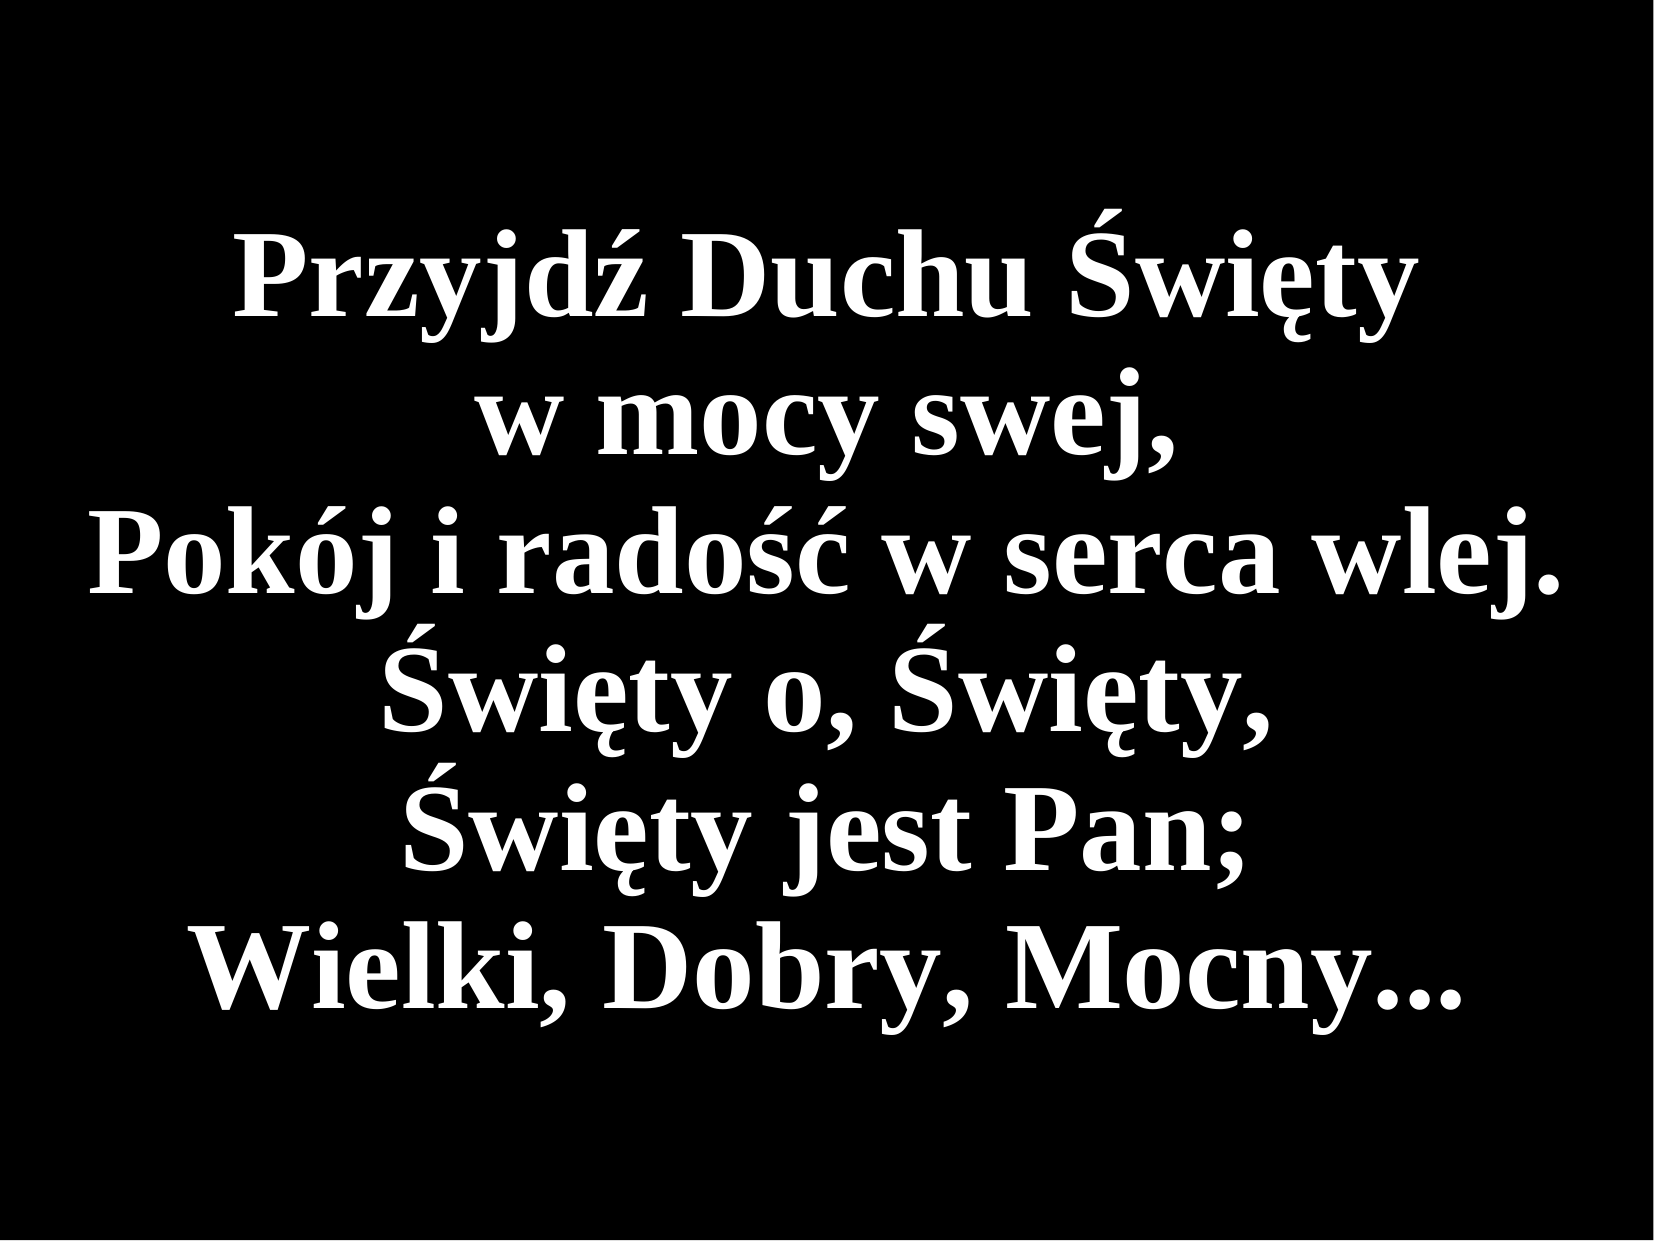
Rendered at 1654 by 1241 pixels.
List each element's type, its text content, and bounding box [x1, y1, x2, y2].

title Przyjdź Duchu Święty w mocy swej, Pokój i radość w serca wlej. Święty o, Święty, Święty jest Pan; Wielki, Dobry, Mocny... [0, 0, 1654, 1241]
